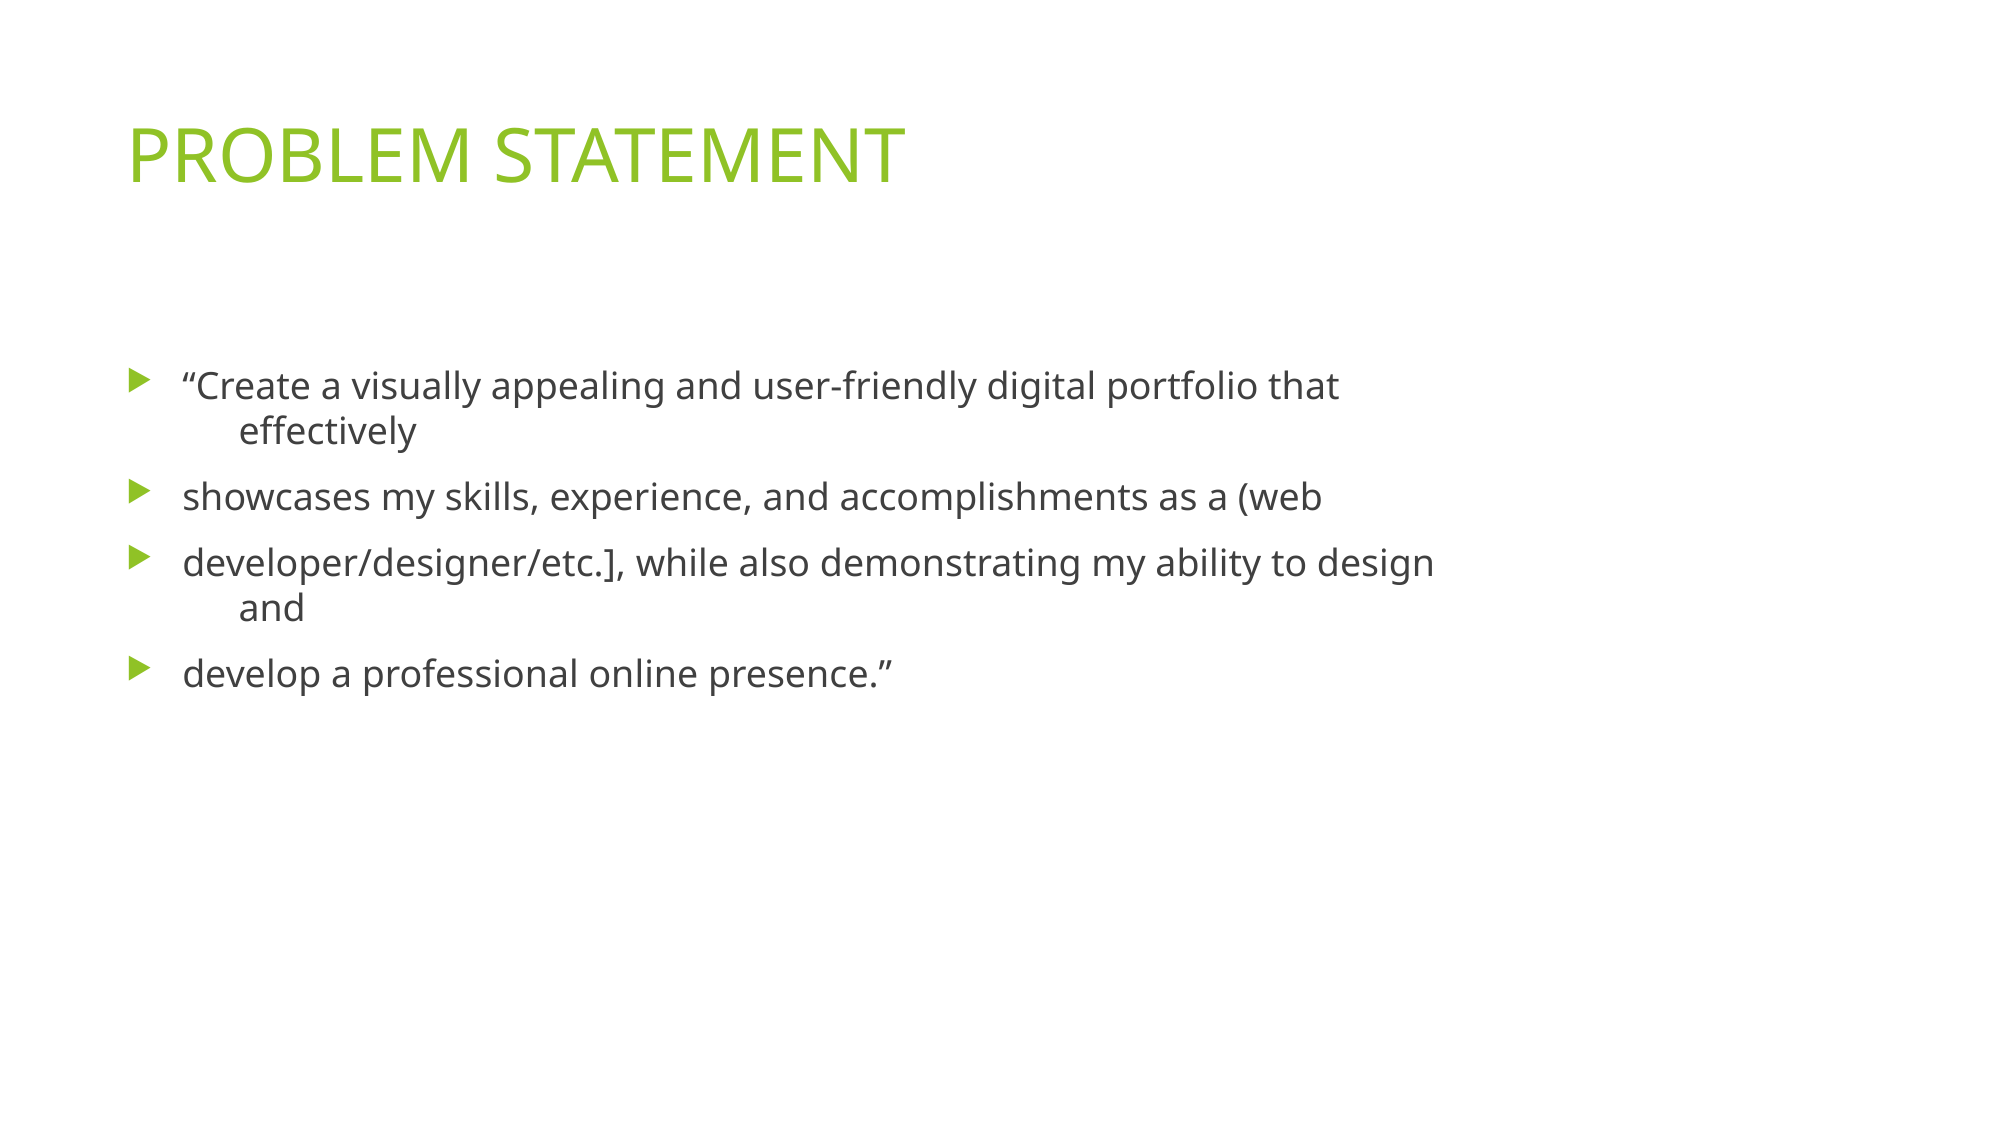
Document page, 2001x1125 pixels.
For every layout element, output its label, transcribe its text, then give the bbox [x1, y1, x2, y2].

list “Create a visually appealing and user-friendly digital portfolio that effectively showcases my skills, experience, and accomplishments as a (web developer/designer/etc.], while also demonstrating my ability to design and develop a professional online presence.” [111, 354, 1522, 992]
title PROBLEM STATEMENT [111, 99, 1522, 317]
